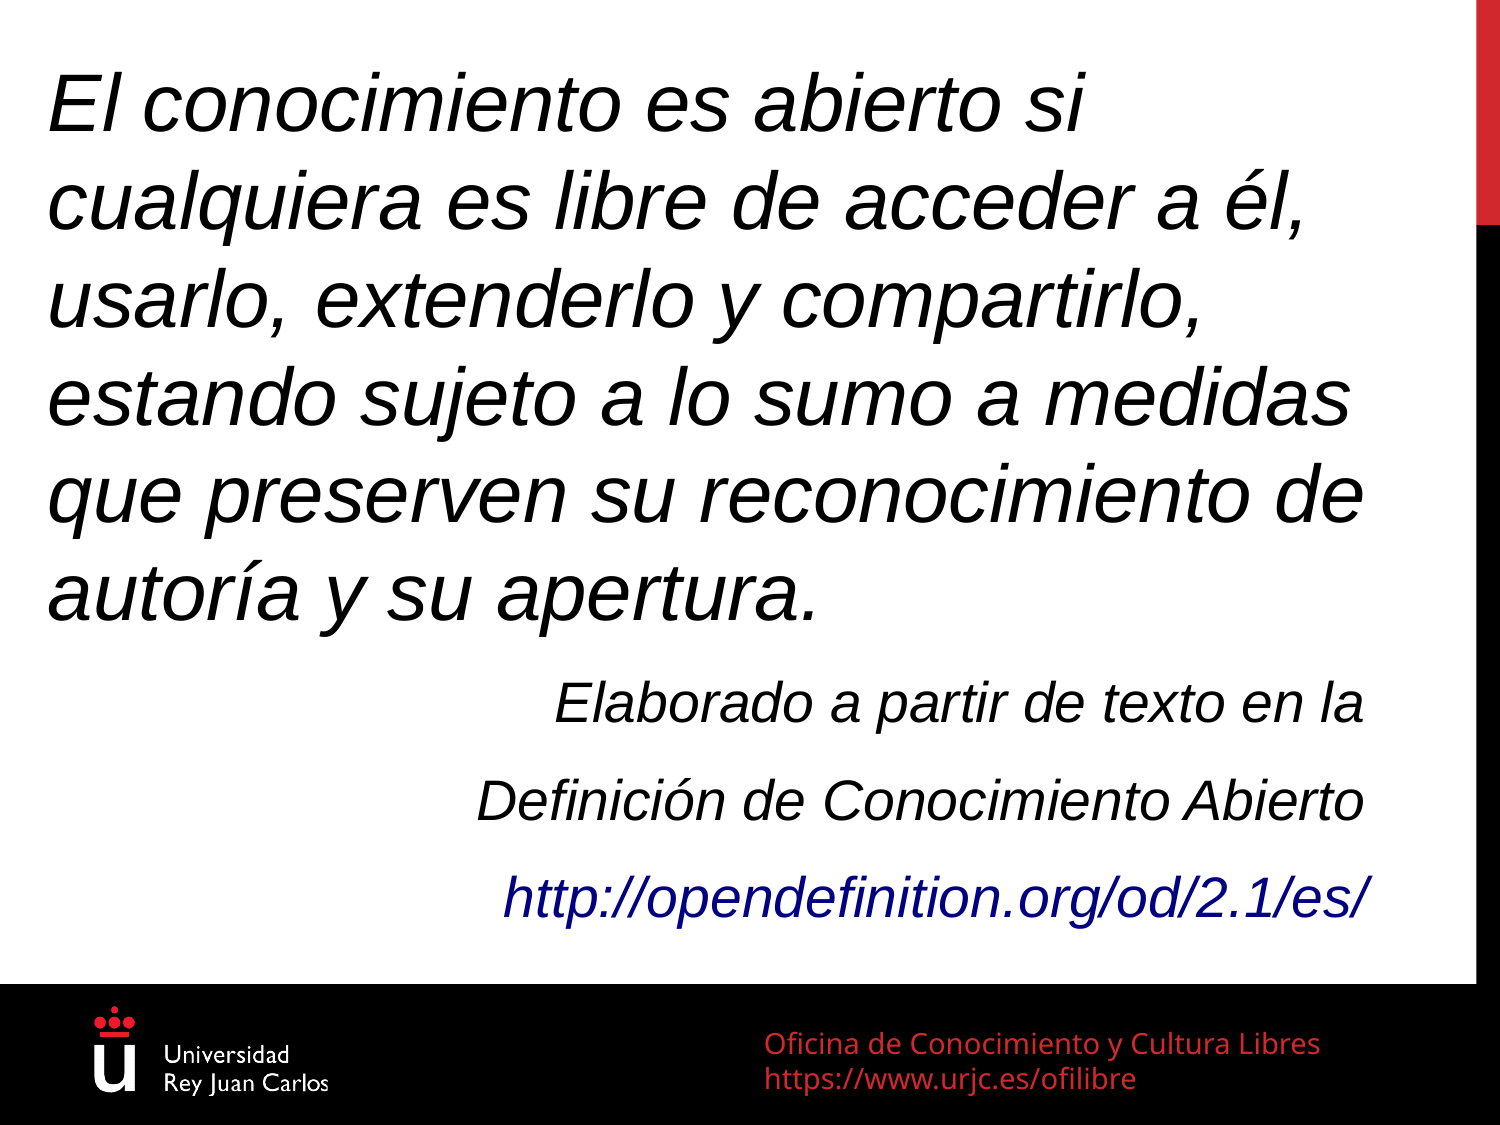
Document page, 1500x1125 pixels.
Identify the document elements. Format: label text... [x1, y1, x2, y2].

text_box [0, 984, 1500, 1125]
list El conocimiento es abierto si cualquiera es libre de acceder a él, usarlo, extenderlo y compartirlo, estando sujeto a lo sumo a medidas que preserven su reconocimiento de autoría y su apertura. Elaborado a partir de texto en la Definición de Conocimiento Abierto http://opendefinition.org/od/2.1/es/ [32, 42, 1471, 946]
picture [94, 1006, 328, 1096]
text_box Oficina de Conocimiento y Cultura Libres https://www.urjc.es/ofilibre [748, 1017, 1500, 1125]
